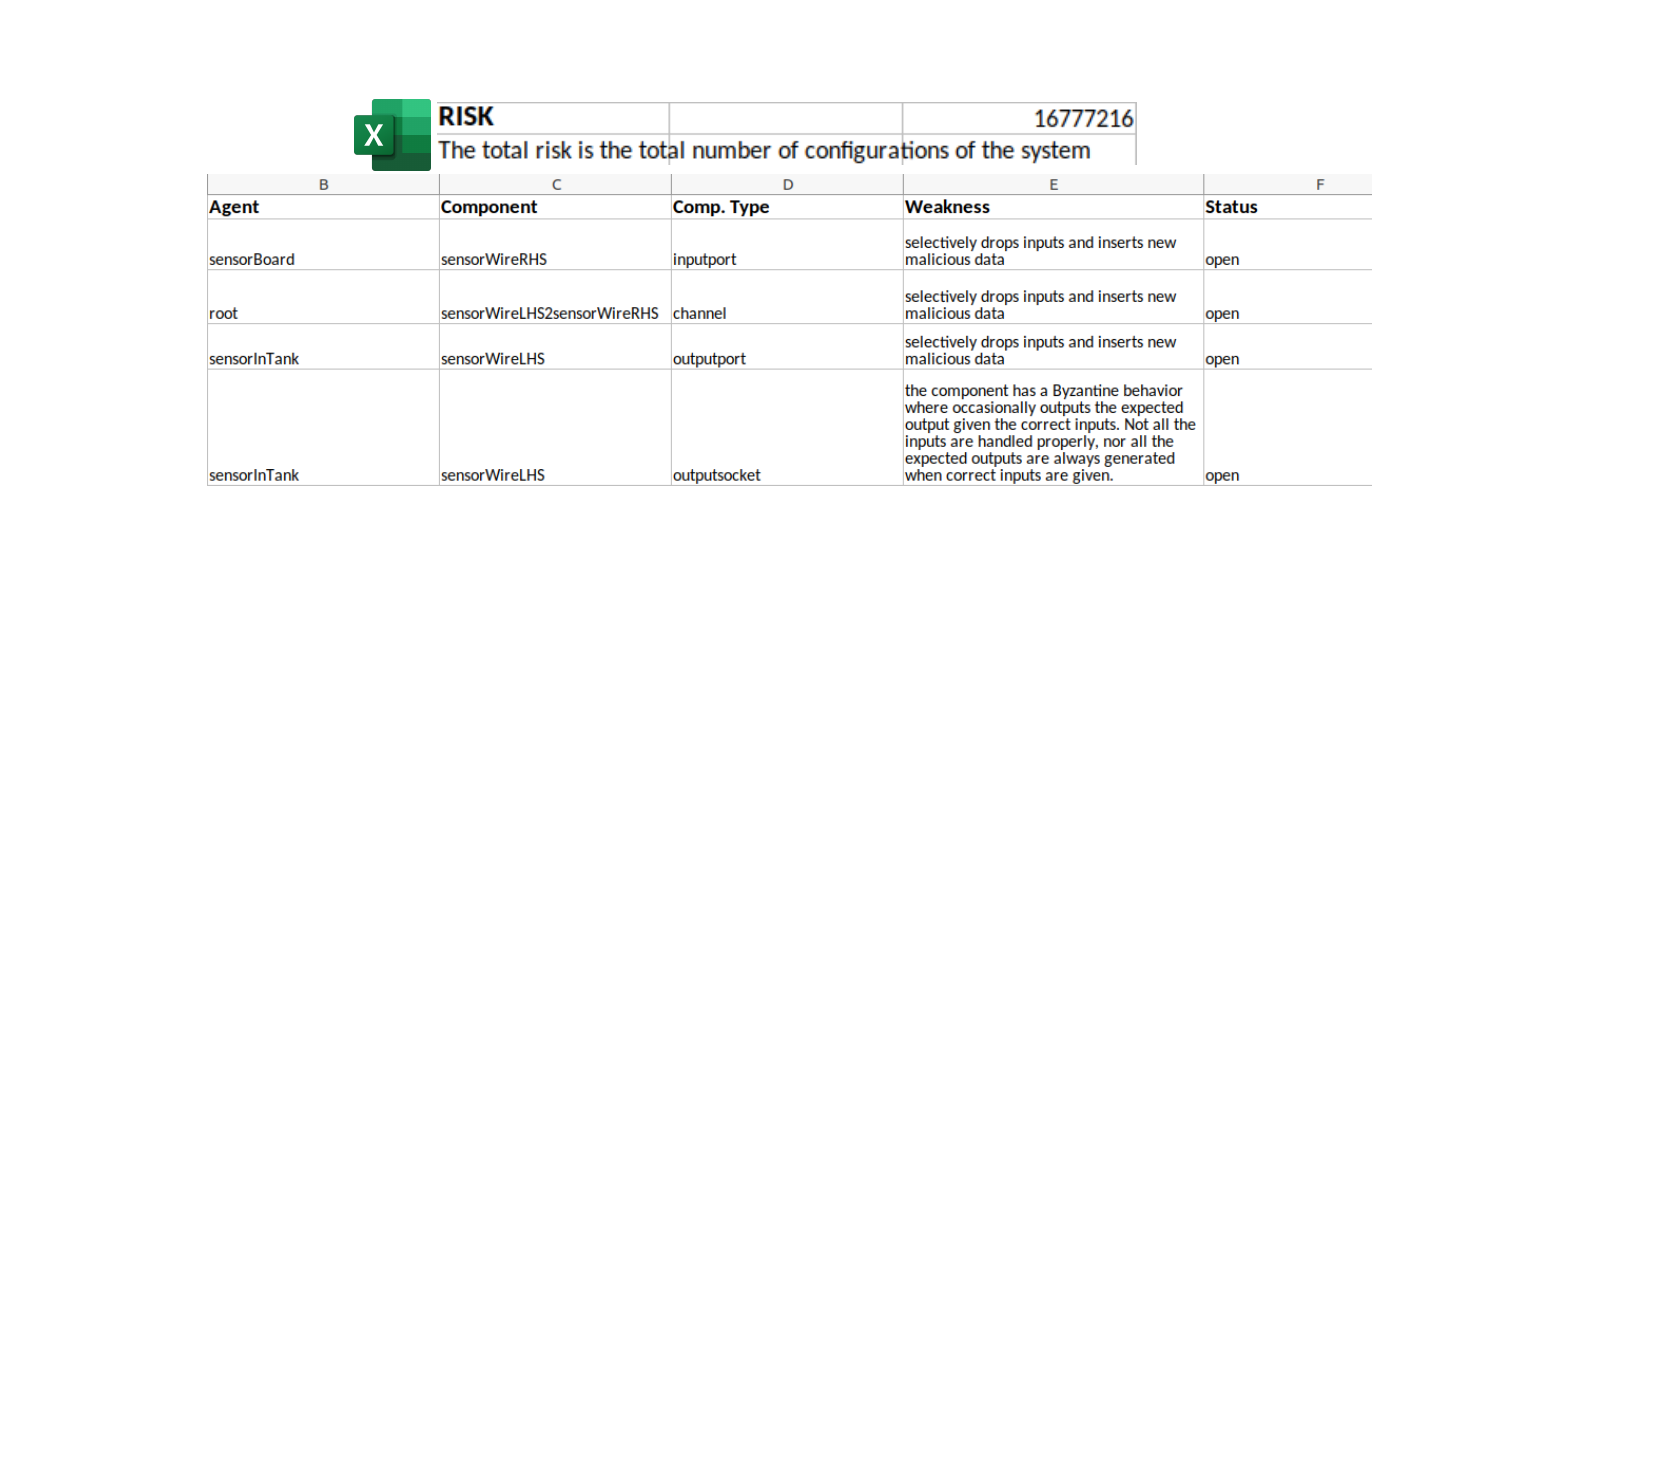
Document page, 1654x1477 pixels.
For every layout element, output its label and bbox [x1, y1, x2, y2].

picture [207, 174, 1372, 486]
picture [354, 99, 431, 171]
picture [437, 102, 1137, 165]
